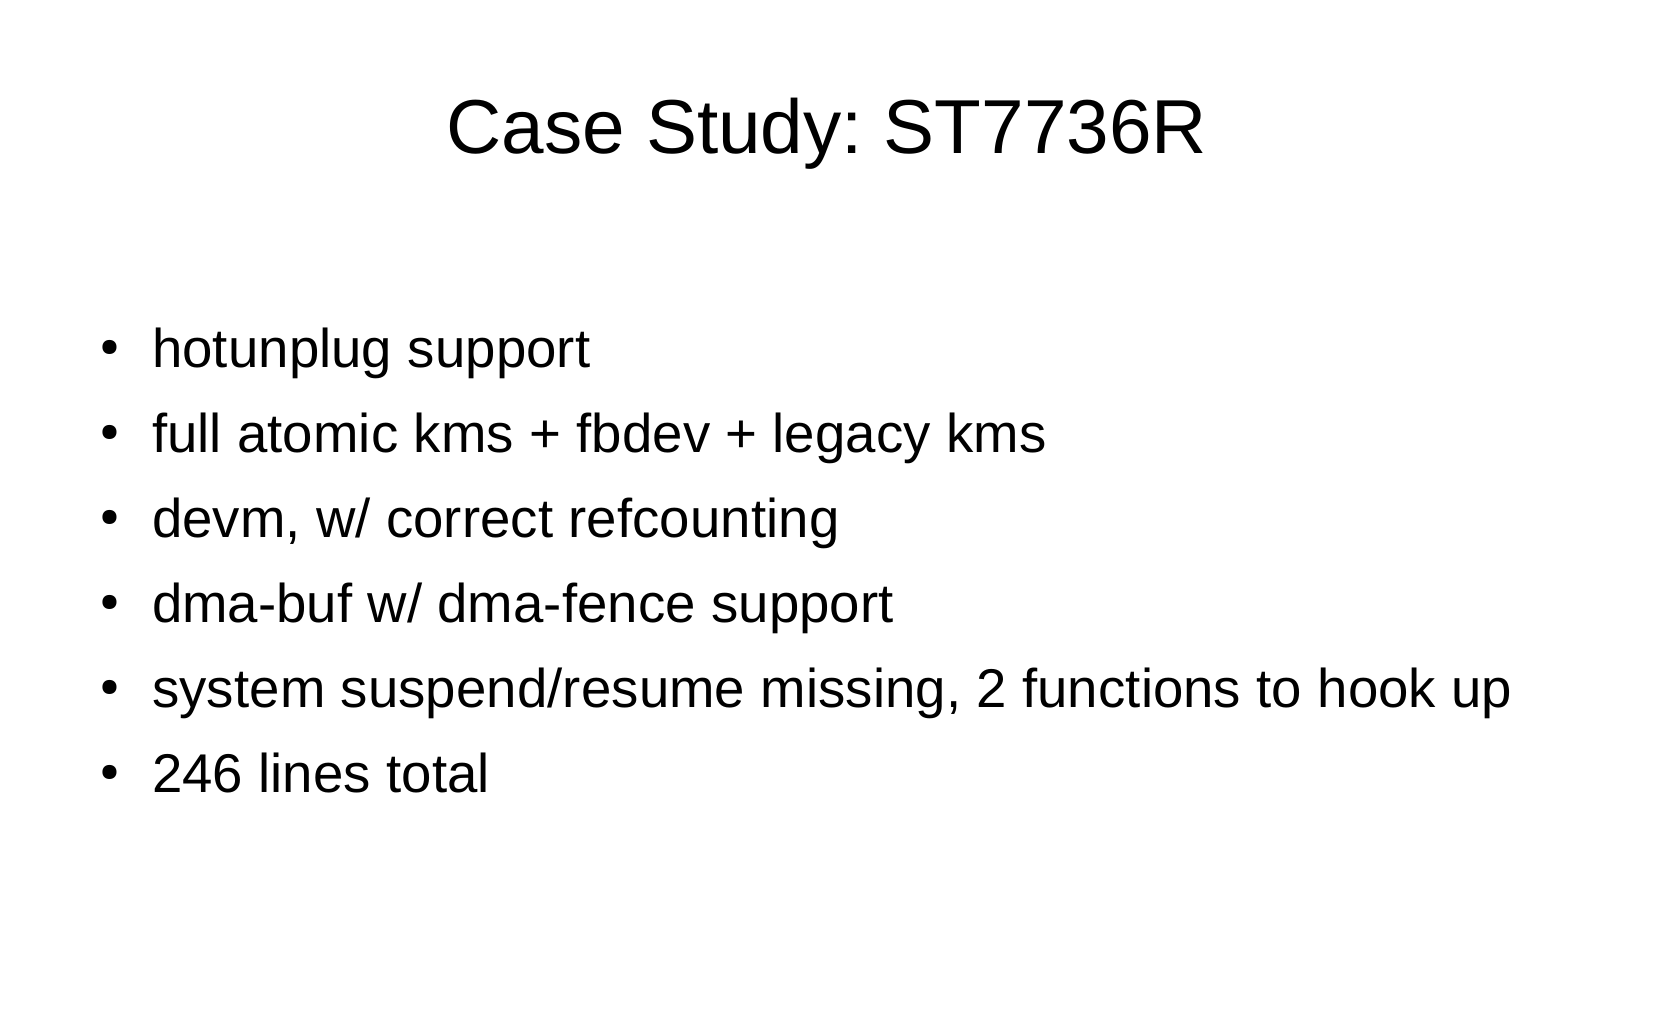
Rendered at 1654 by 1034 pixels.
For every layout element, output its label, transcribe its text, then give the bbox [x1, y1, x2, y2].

list hotunplug support full atomic kms + fbdev + legacy kms devm, w/ correct refcounting dma-buf w/ dma-fence support system suspend/resume missing, 2 functions to hook up 246 lines total [82, 317, 1571, 809]
title Case Study: ST7736R [82, 41, 1571, 214]
